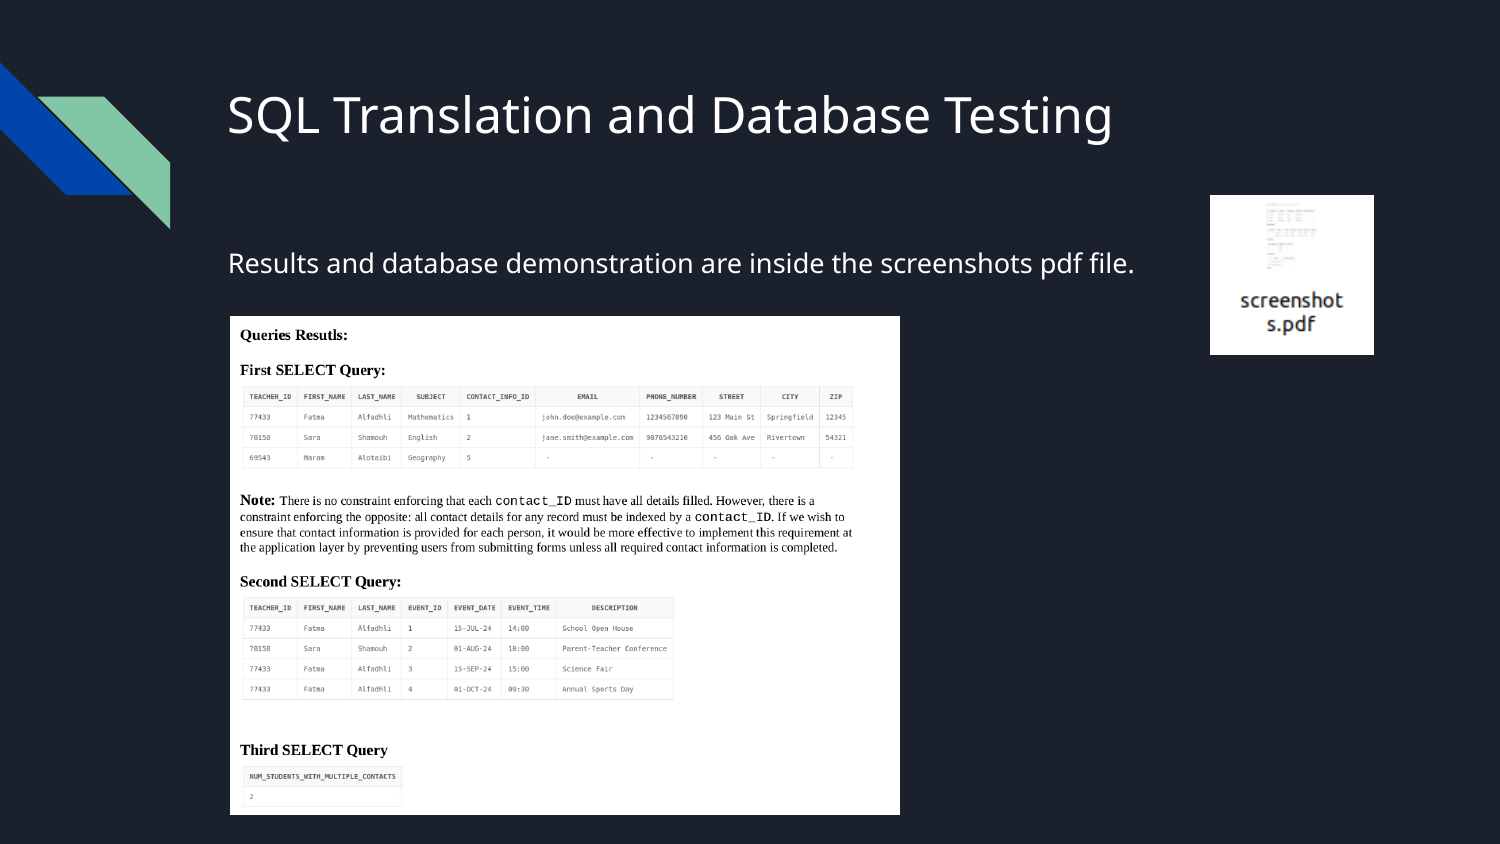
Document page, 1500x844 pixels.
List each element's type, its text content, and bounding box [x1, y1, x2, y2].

picture [230, 316, 900, 815]
title SQL Translation and Database Testing [212, 64, 1368, 215]
list Results and database demonstration are inside the screenshots pdf file. [212, 257, 1368, 735]
picture [1210, 195, 1374, 355]
